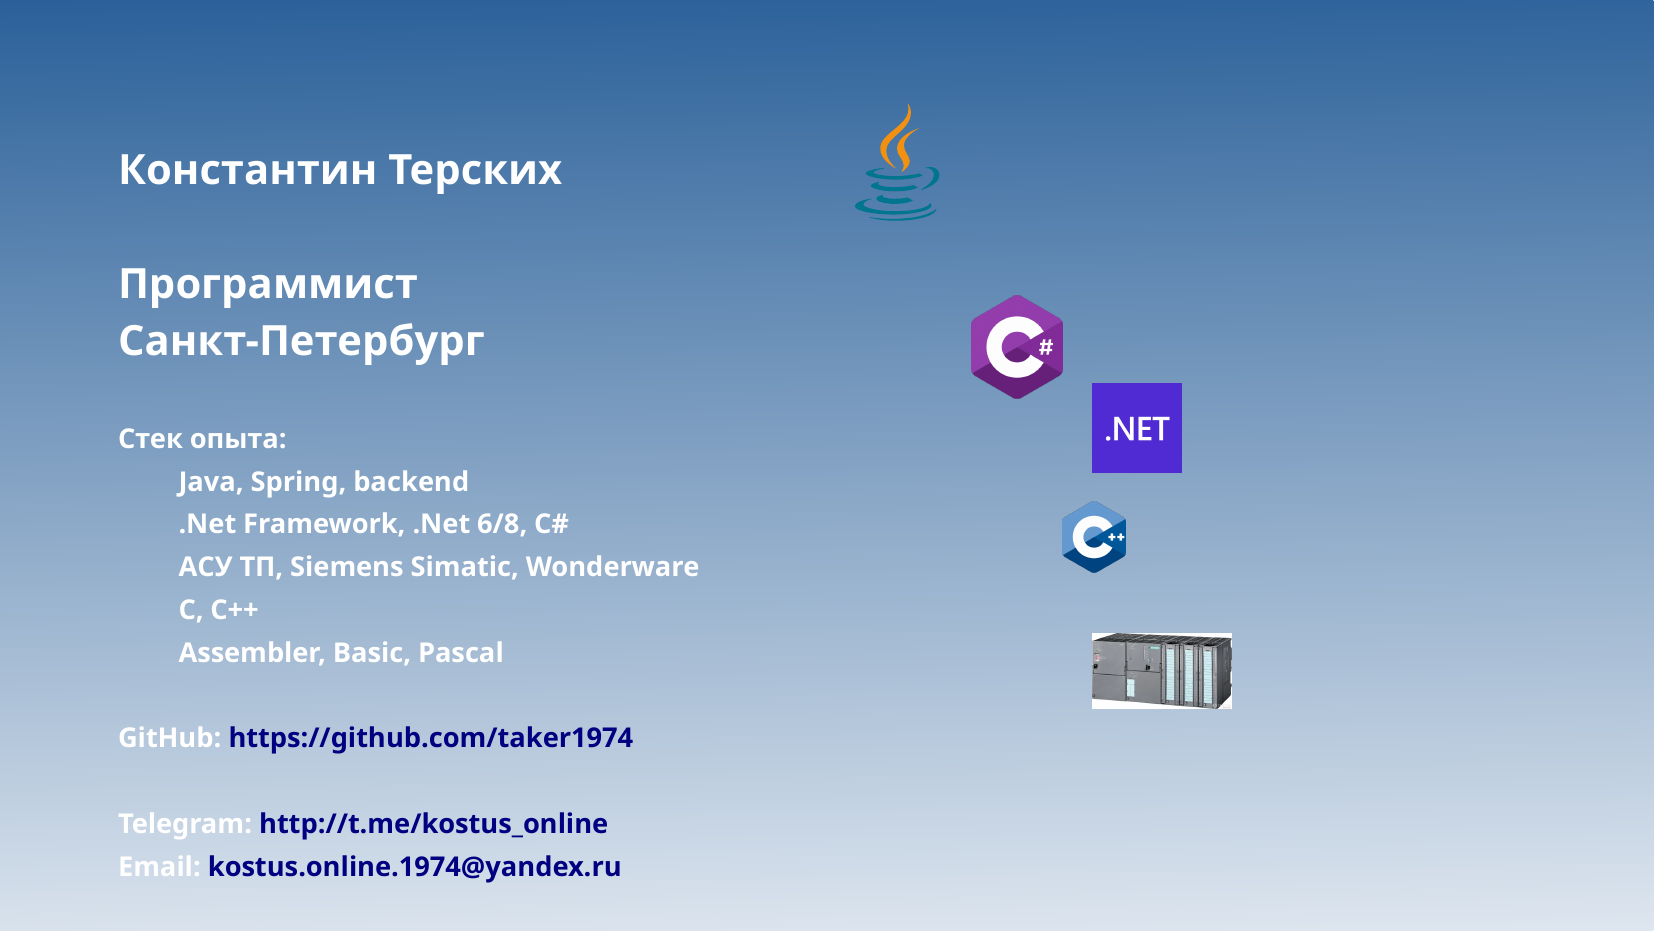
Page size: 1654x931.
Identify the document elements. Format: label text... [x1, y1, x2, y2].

picture [1092, 633, 1232, 709]
picture [1092, 383, 1182, 473]
subtitle Стек опыта: Java, Spring, backend .Net Framework, .Net 6/8, C# АСУ ТП, Siemens Simatic, Wonderware C, C++ Assembler, Basic, Pascal GitHub: https://github.com/taker1974 Telegram: http://t.me/kostus_online Email: kostus.online.1974@yandex.ru [118, 413, 1241, 886]
title Константин Терских Программист Санкт-Петербург [118, 94, 739, 413]
picture [797, 59, 1004, 266]
picture [1062, 501, 1126, 573]
picture [971, 295, 1063, 399]
